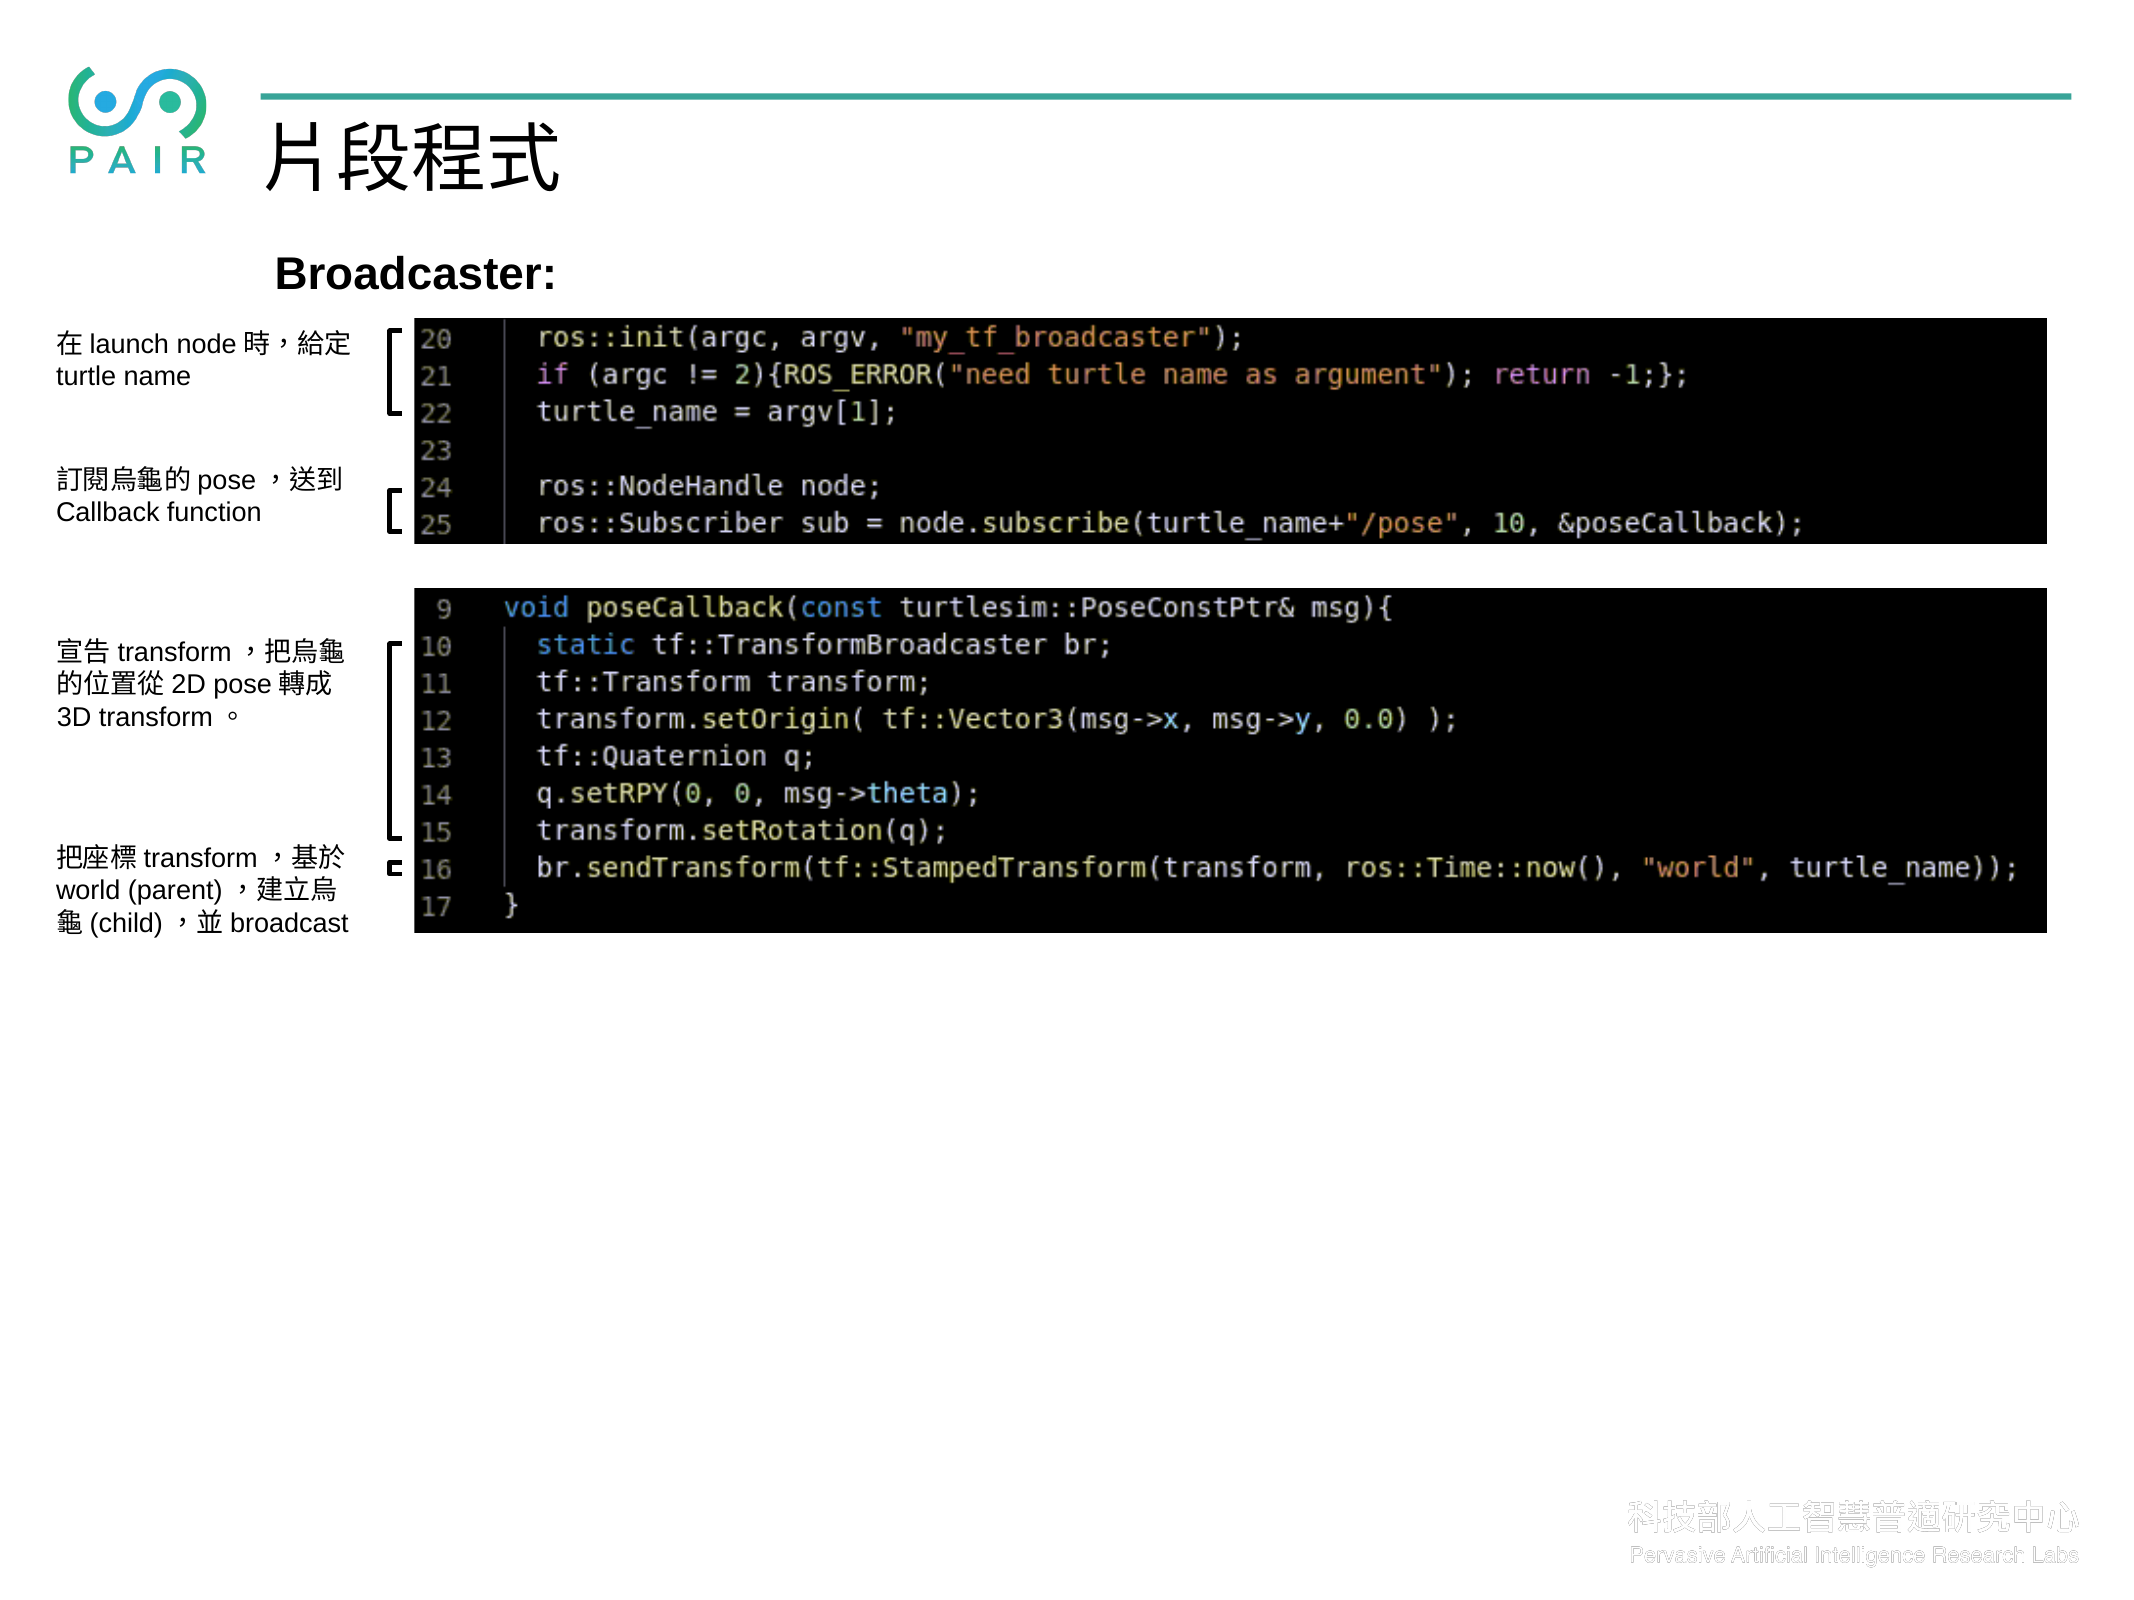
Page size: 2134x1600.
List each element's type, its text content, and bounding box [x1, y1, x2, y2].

text_box Broadcaster: [259, 236, 685, 303]
text_box 把座標transform，基於world (parent)，建立烏龜(child)，並broadcast [41, 832, 372, 969]
text_box 宣告transform，把烏龜的位置從2D pose轉成3D transform。 [42, 626, 373, 803]
text_box 在launch node時，給定turtle name [41, 318, 372, 405]
picture [65, 59, 209, 181]
picture [414, 588, 2047, 933]
text_box 訂閱烏龜的pose，送到Callback function [41, 454, 372, 540]
text_box 片段程式 [261, 99, 1334, 211]
picture [414, 318, 2047, 544]
picture [1627, 1499, 2081, 1573]
